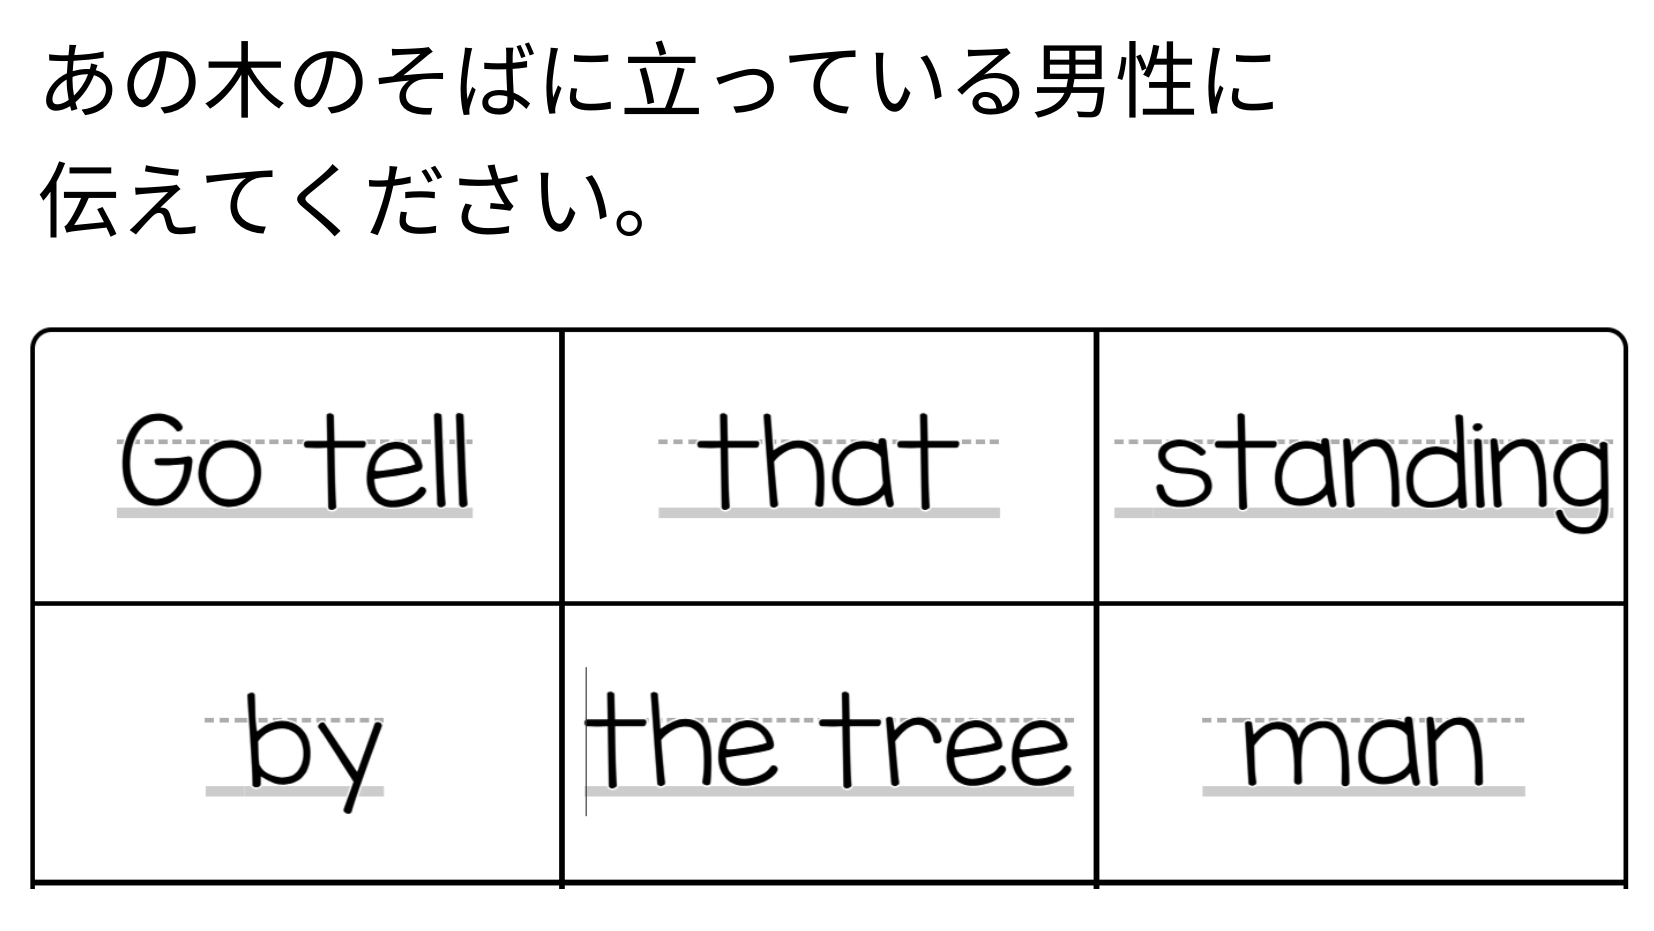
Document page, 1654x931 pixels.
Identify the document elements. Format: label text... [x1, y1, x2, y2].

title あの木のそばに立っている男性に 伝えてください。 [37, 19, 1613, 252]
picture [20, 324, 1634, 889]
